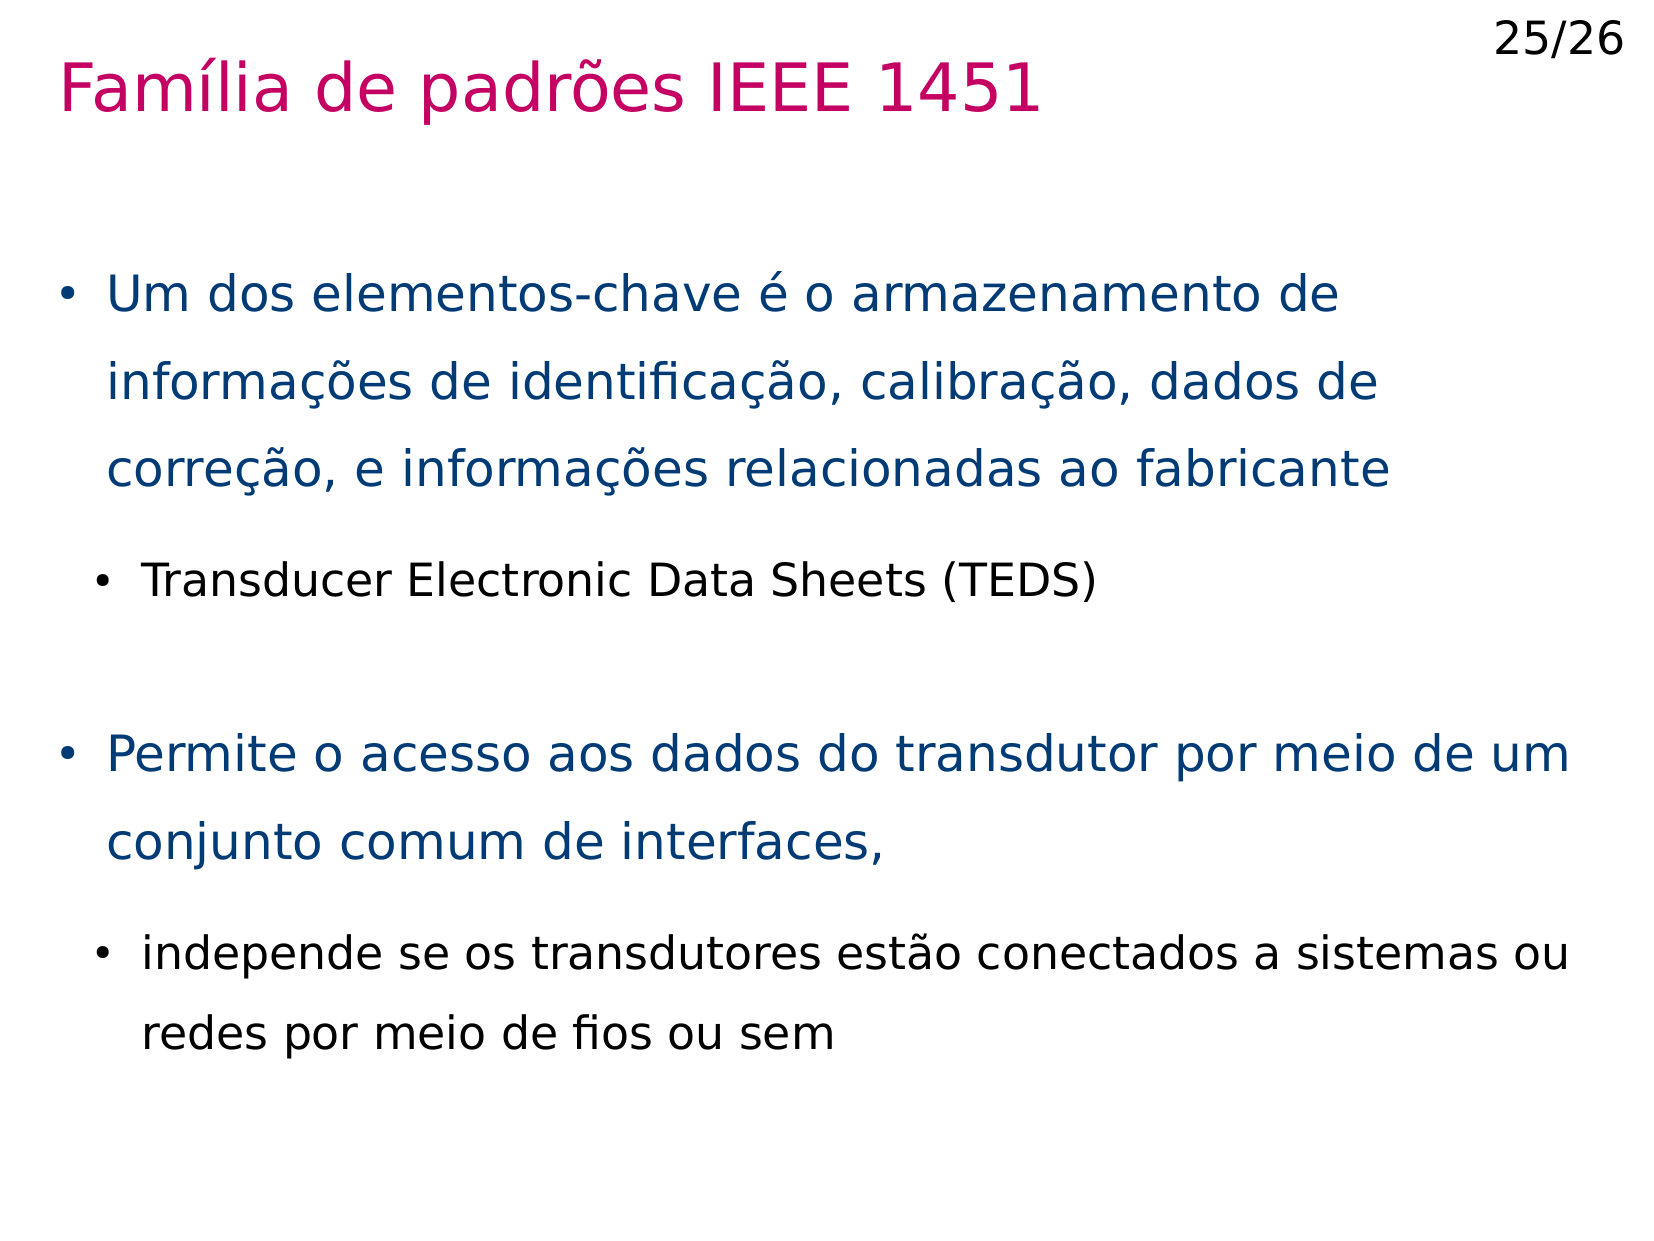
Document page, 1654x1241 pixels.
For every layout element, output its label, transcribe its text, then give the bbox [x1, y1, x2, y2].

list Um dos elementos-chave é o armazenamento de informações de identificação, calibração, dados de correção, e informações relacionadas ao fabricante Transducer Electronic Data Sheets (TEDS) Permite o acesso aos dados do transdutor por meio de um conjunto comum de interfaces, independe se os transdutores estão conectados a sistemas ou redes por meio de fios ou sem [59, 236, 1625, 1211]
title Família de padrões IEEE 1451 [59, 29, 1625, 148]
